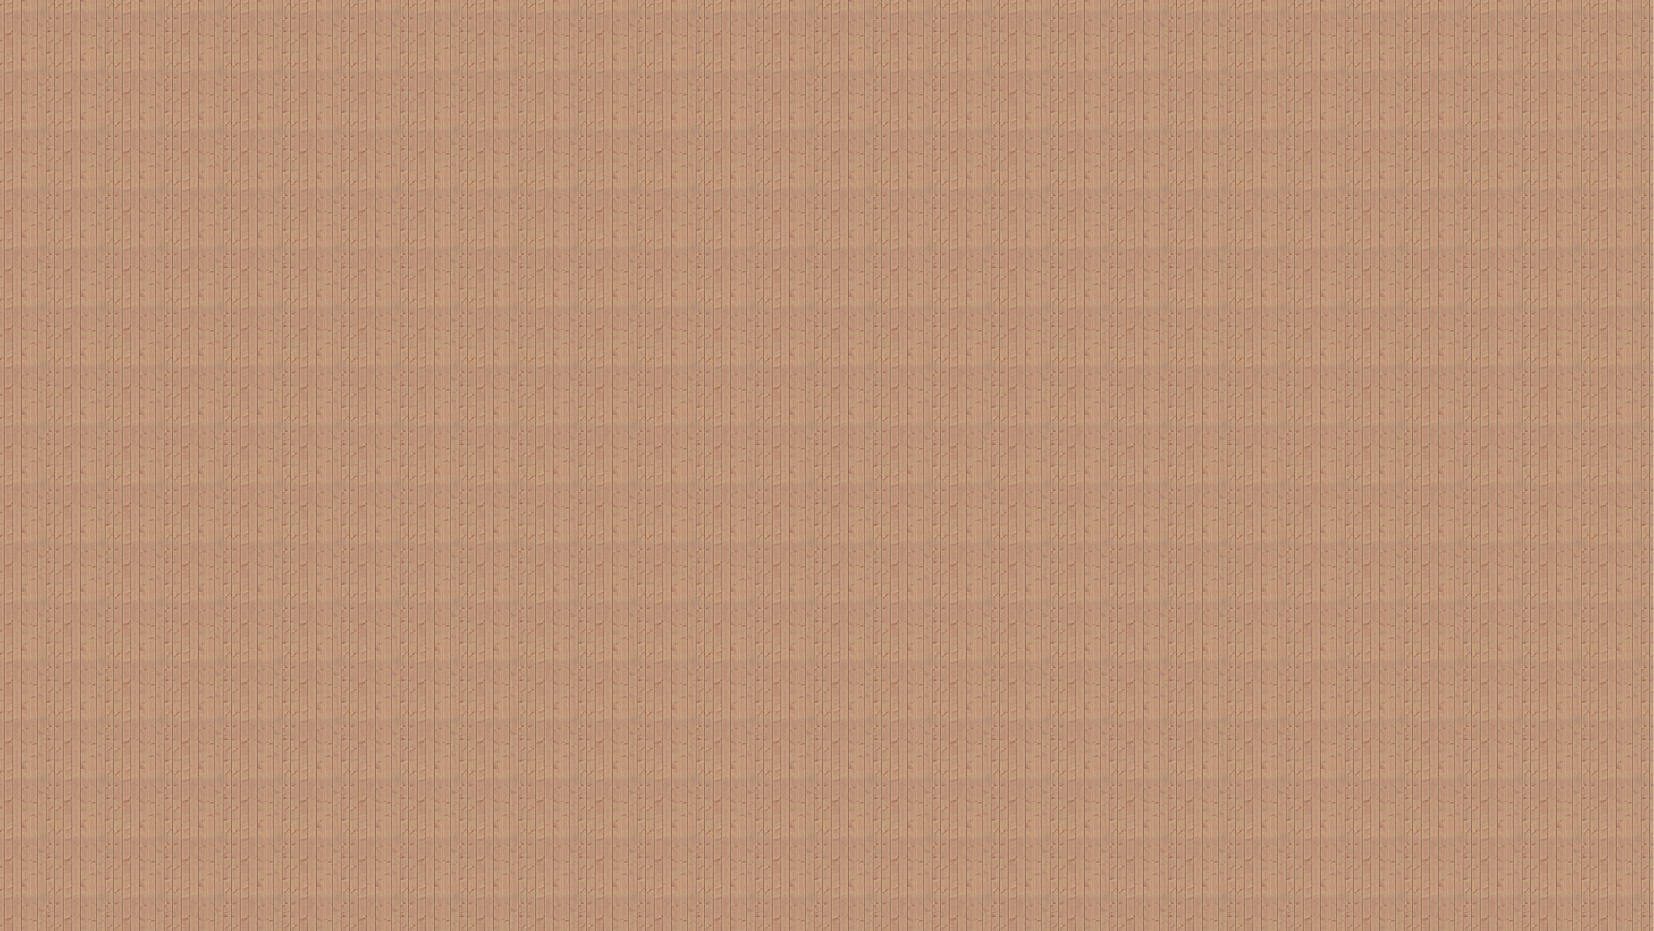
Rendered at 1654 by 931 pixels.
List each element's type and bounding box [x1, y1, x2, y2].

chart [261, 57, 1501, 895]
picture [0, 0, 1654, 931]
